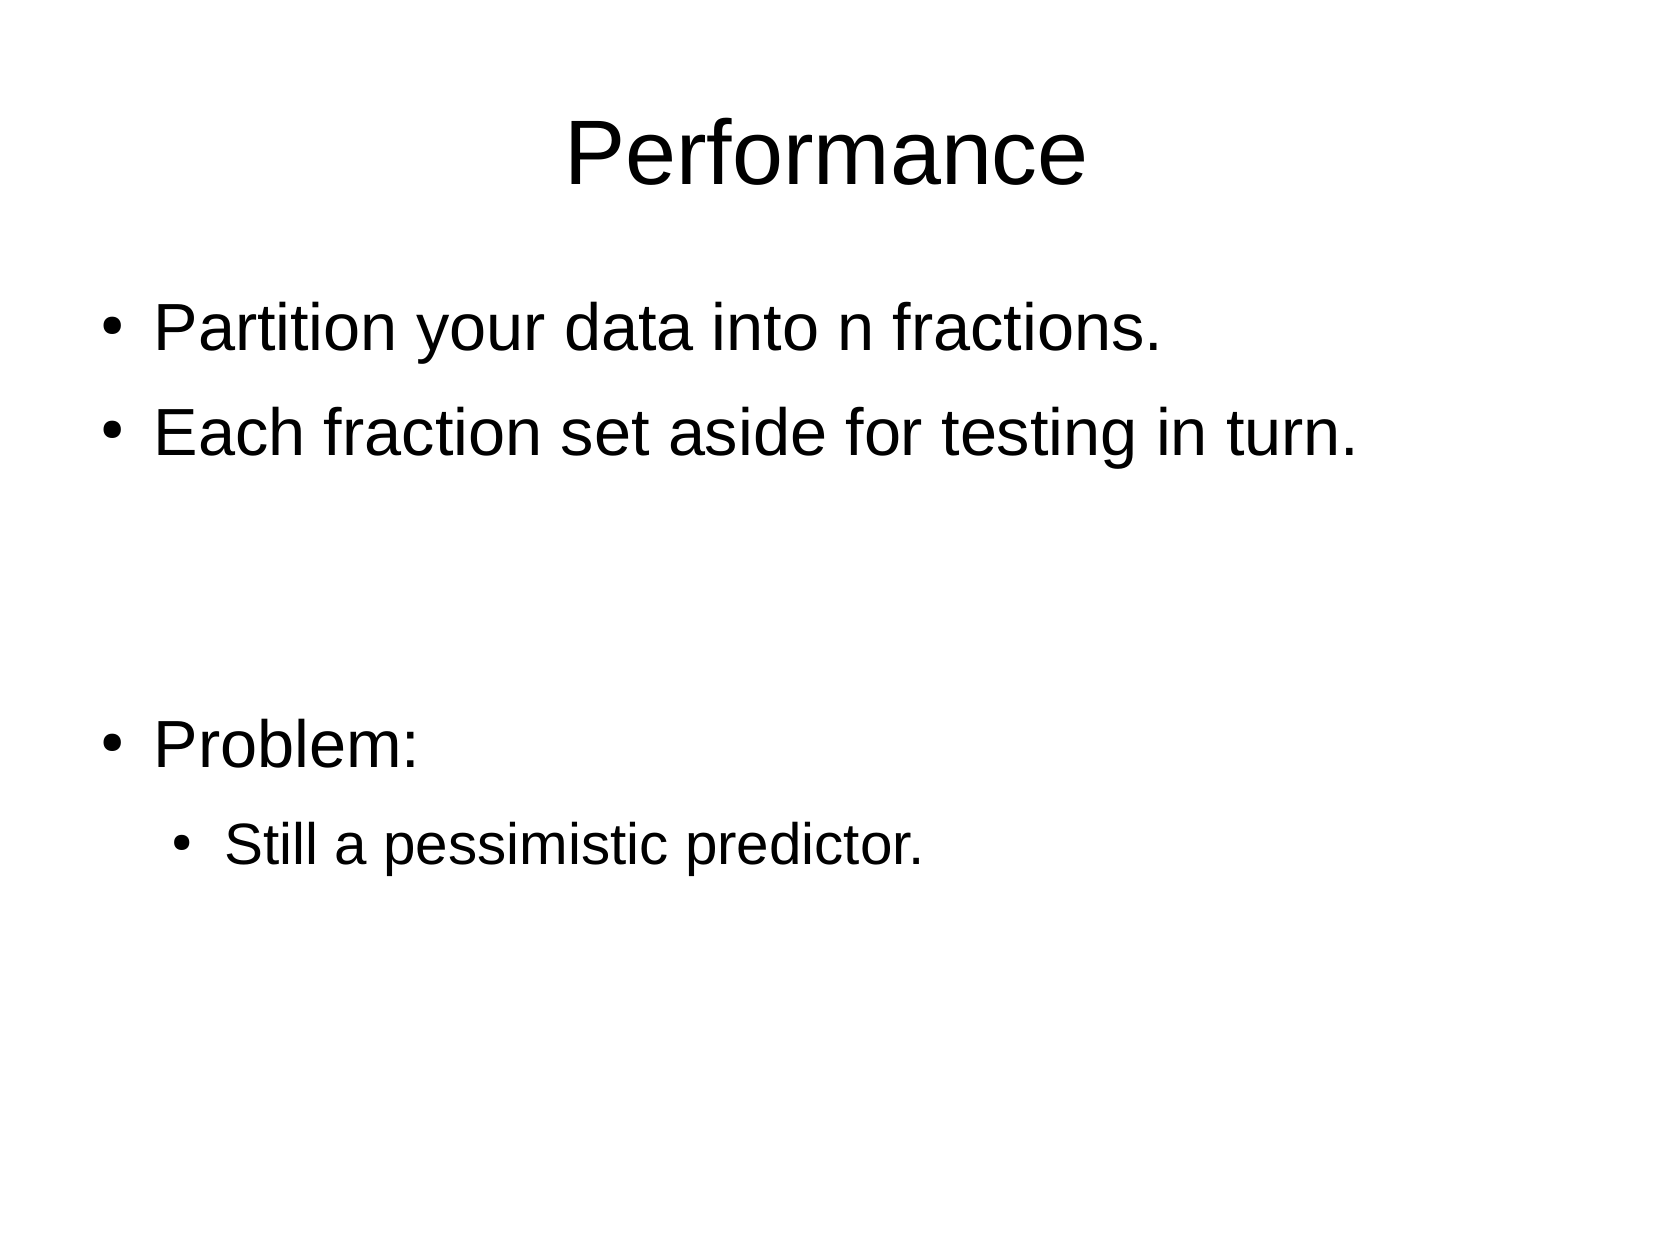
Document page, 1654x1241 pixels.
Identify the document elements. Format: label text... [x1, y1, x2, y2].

list Partition your data into n fractions. Each fraction set aside for testing in turn. Problem: Still a pessimistic predictor. [82, 290, 1571, 1094]
title Performance [82, 56, 1571, 250]
